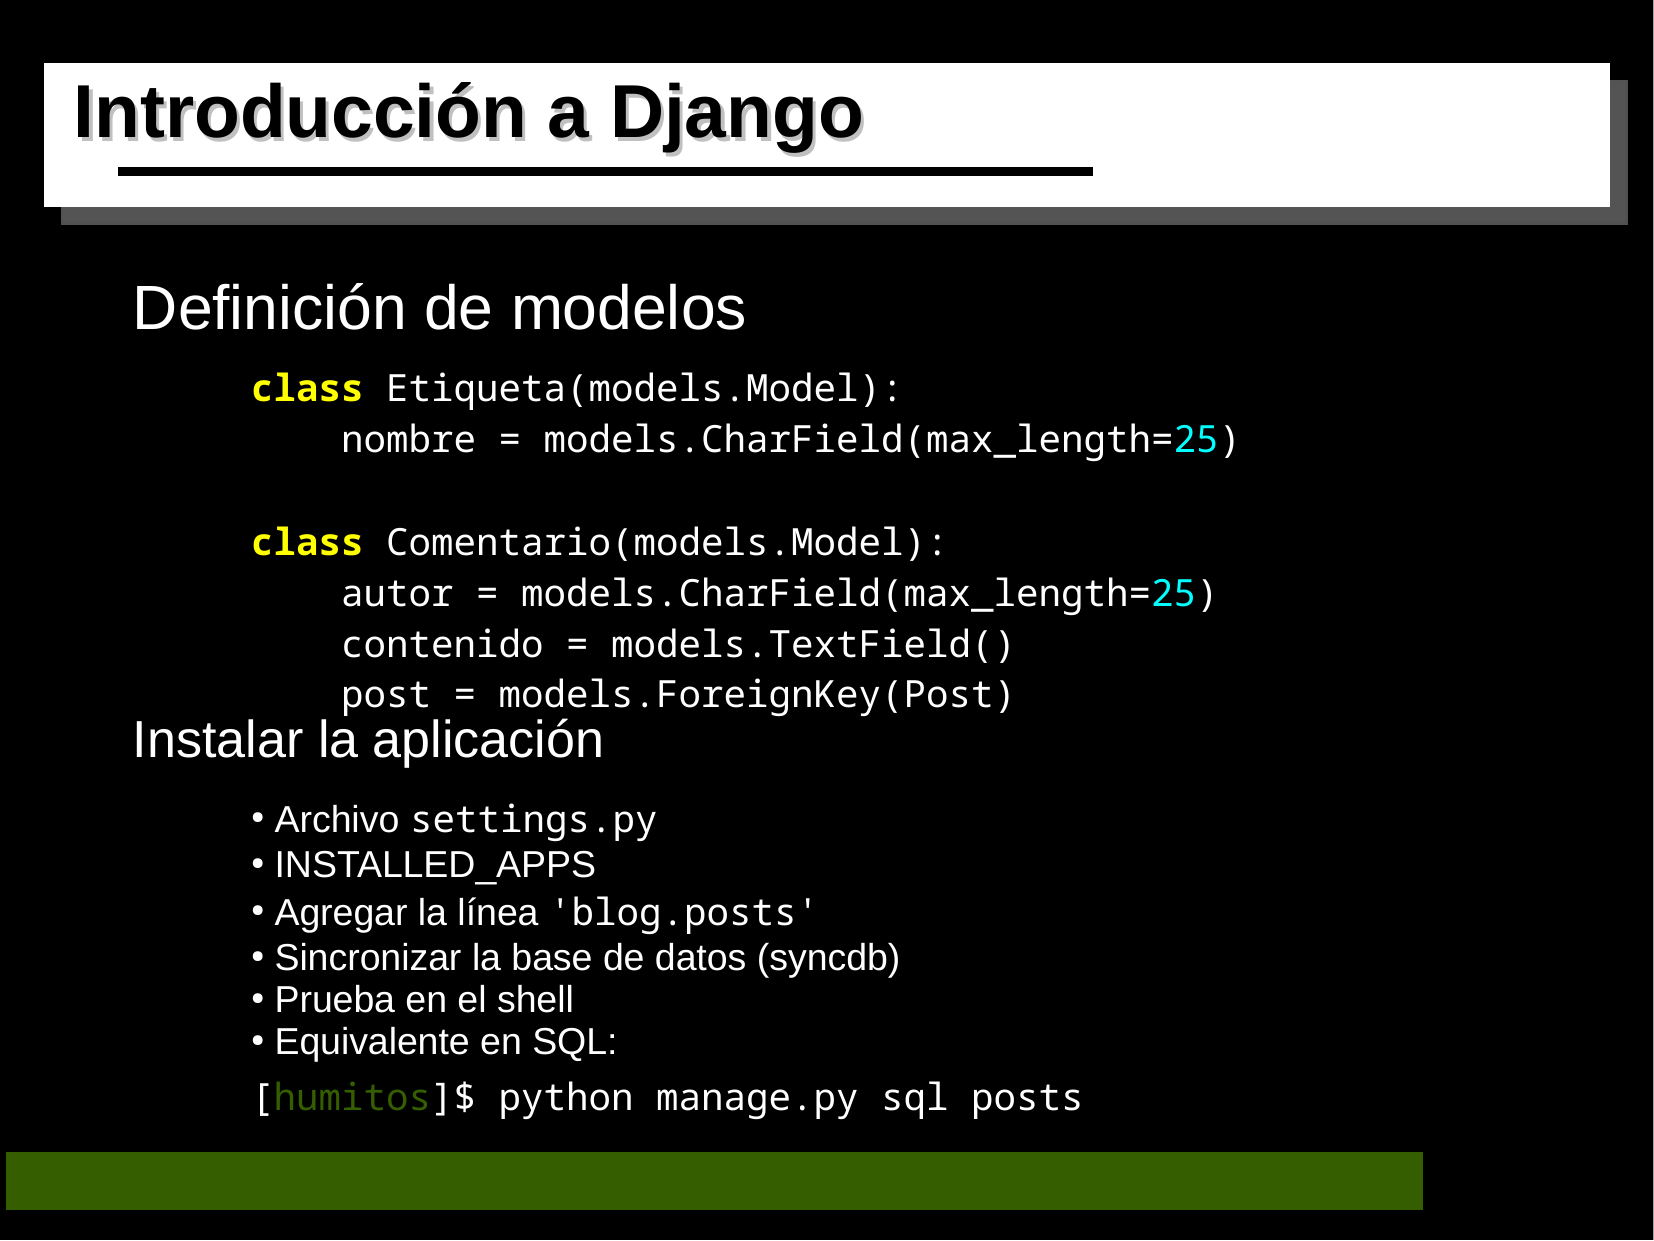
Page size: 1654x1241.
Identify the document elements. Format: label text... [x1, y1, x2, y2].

text_box Instalar la aplicación [118, 702, 620, 776]
text_box [humitos]$ python manage.py sql posts [236, 1063, 1447, 1165]
text_box class Etiqueta(models.Model): nombre = models.CharField(max_length=25) class Comentario(models.Model): autor = models.CharField(max_length=25) contenido = models.TextField() post = models.ForeignKey(Post) [236, 354, 1447, 762]
text_box Archivo settings.py INSTALLED_APPS Agregar la línea 'blog.posts' Sincronizar la base de datos (syncdb) Prueba en el shell Equivalente en SQL: [236, 785, 1447, 1056]
text_box [5, 1151, 1424, 1211]
text_box [44, 63, 1610, 207]
text_box Introducción a Django [59, 62, 894, 184]
text_box Definición de modelos [118, 265, 1152, 351]
